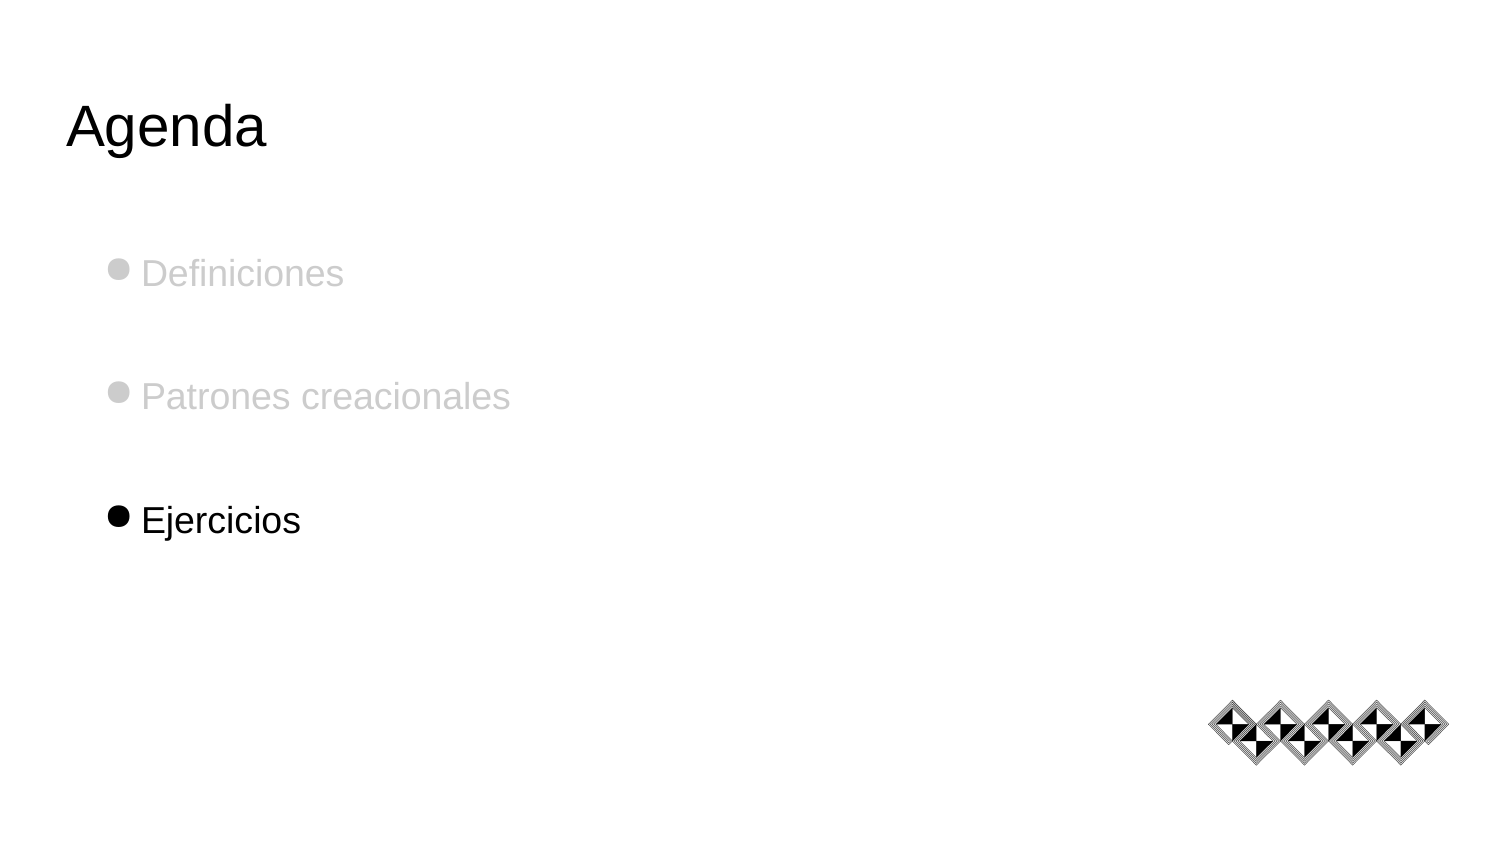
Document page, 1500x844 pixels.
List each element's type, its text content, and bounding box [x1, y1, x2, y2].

list Definiciones Patrones creacionales Ejercicios [51, 189, 1449, 609]
picture [1208, 672, 1449, 793]
title Agenda [51, 72, 1449, 167]
